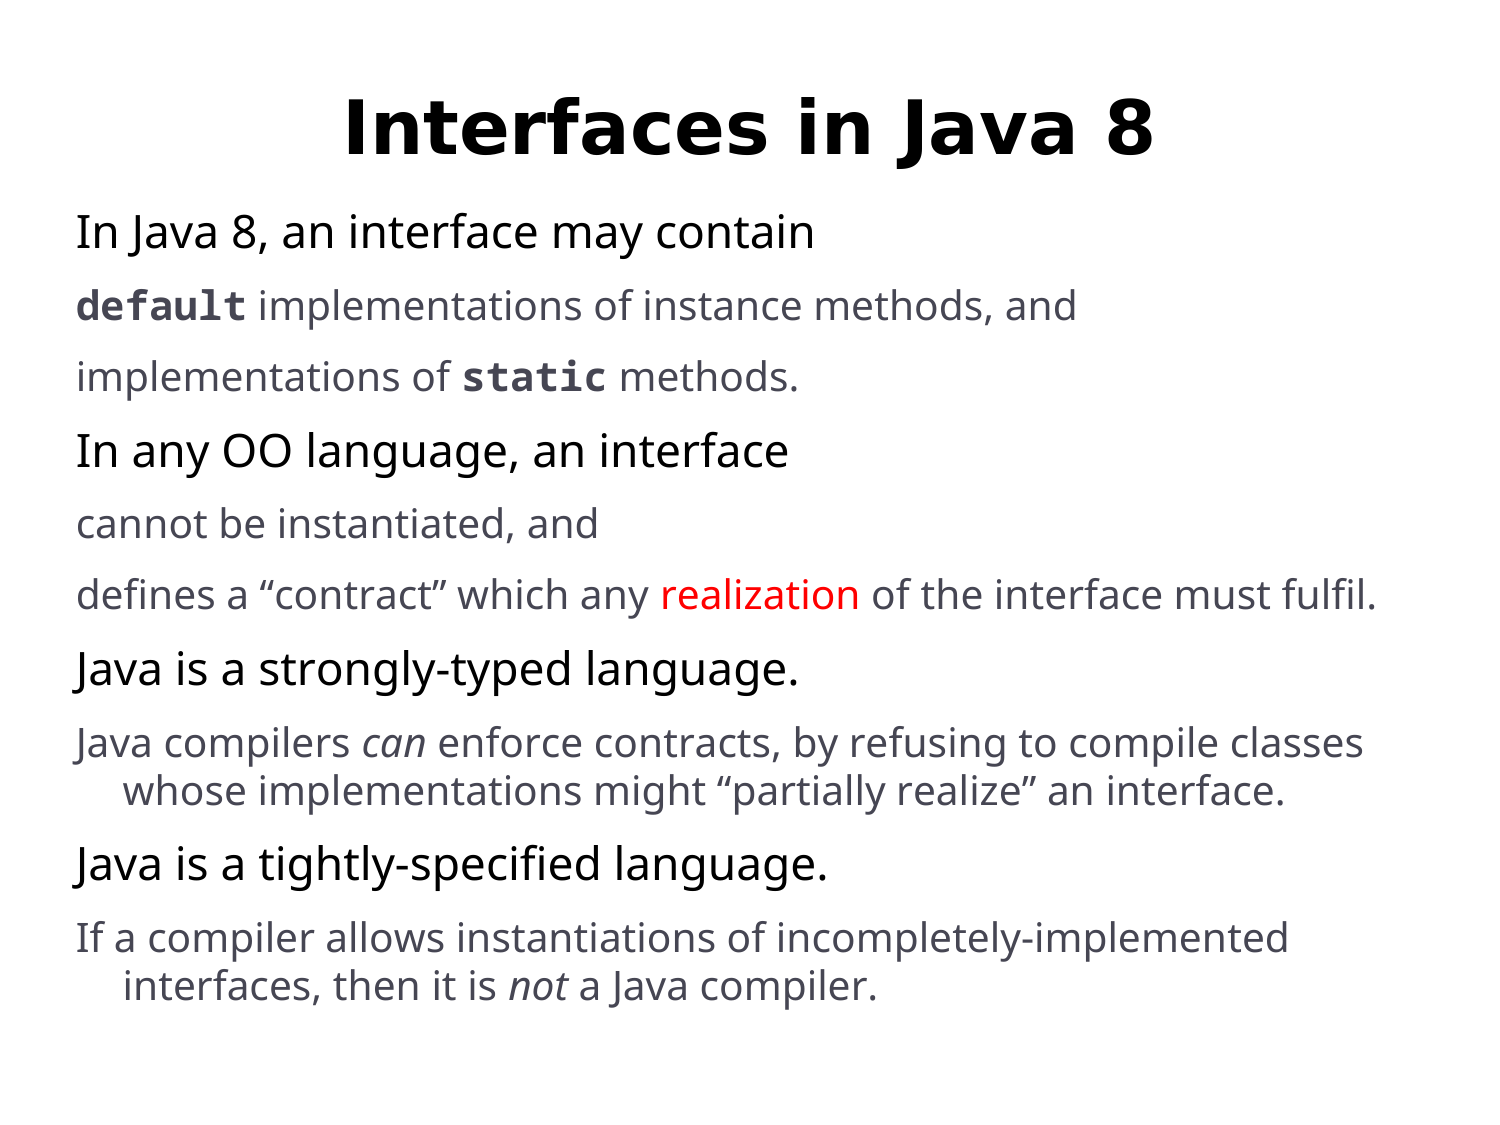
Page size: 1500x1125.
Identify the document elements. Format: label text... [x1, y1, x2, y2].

list In Java 8, an interface may contain default implementations of instance methods, and implementations of static methods. In any OO language, an interface cannot be instantiated, and defines a “contract” which any realization of the interface must fulfil. Java is a strongly-typed language. Java compilers can enforce contracts, by refusing to compile classes whose implementations might “partially realize” an interface. Java is a tightly-specified language. If a compiler allows instantiations of incompletely-implemented interfaces, then it is not a Java compiler. [75, 204, 1395, 1075]
title Interfaces in Java 8 [75, 44, 1425, 177]
